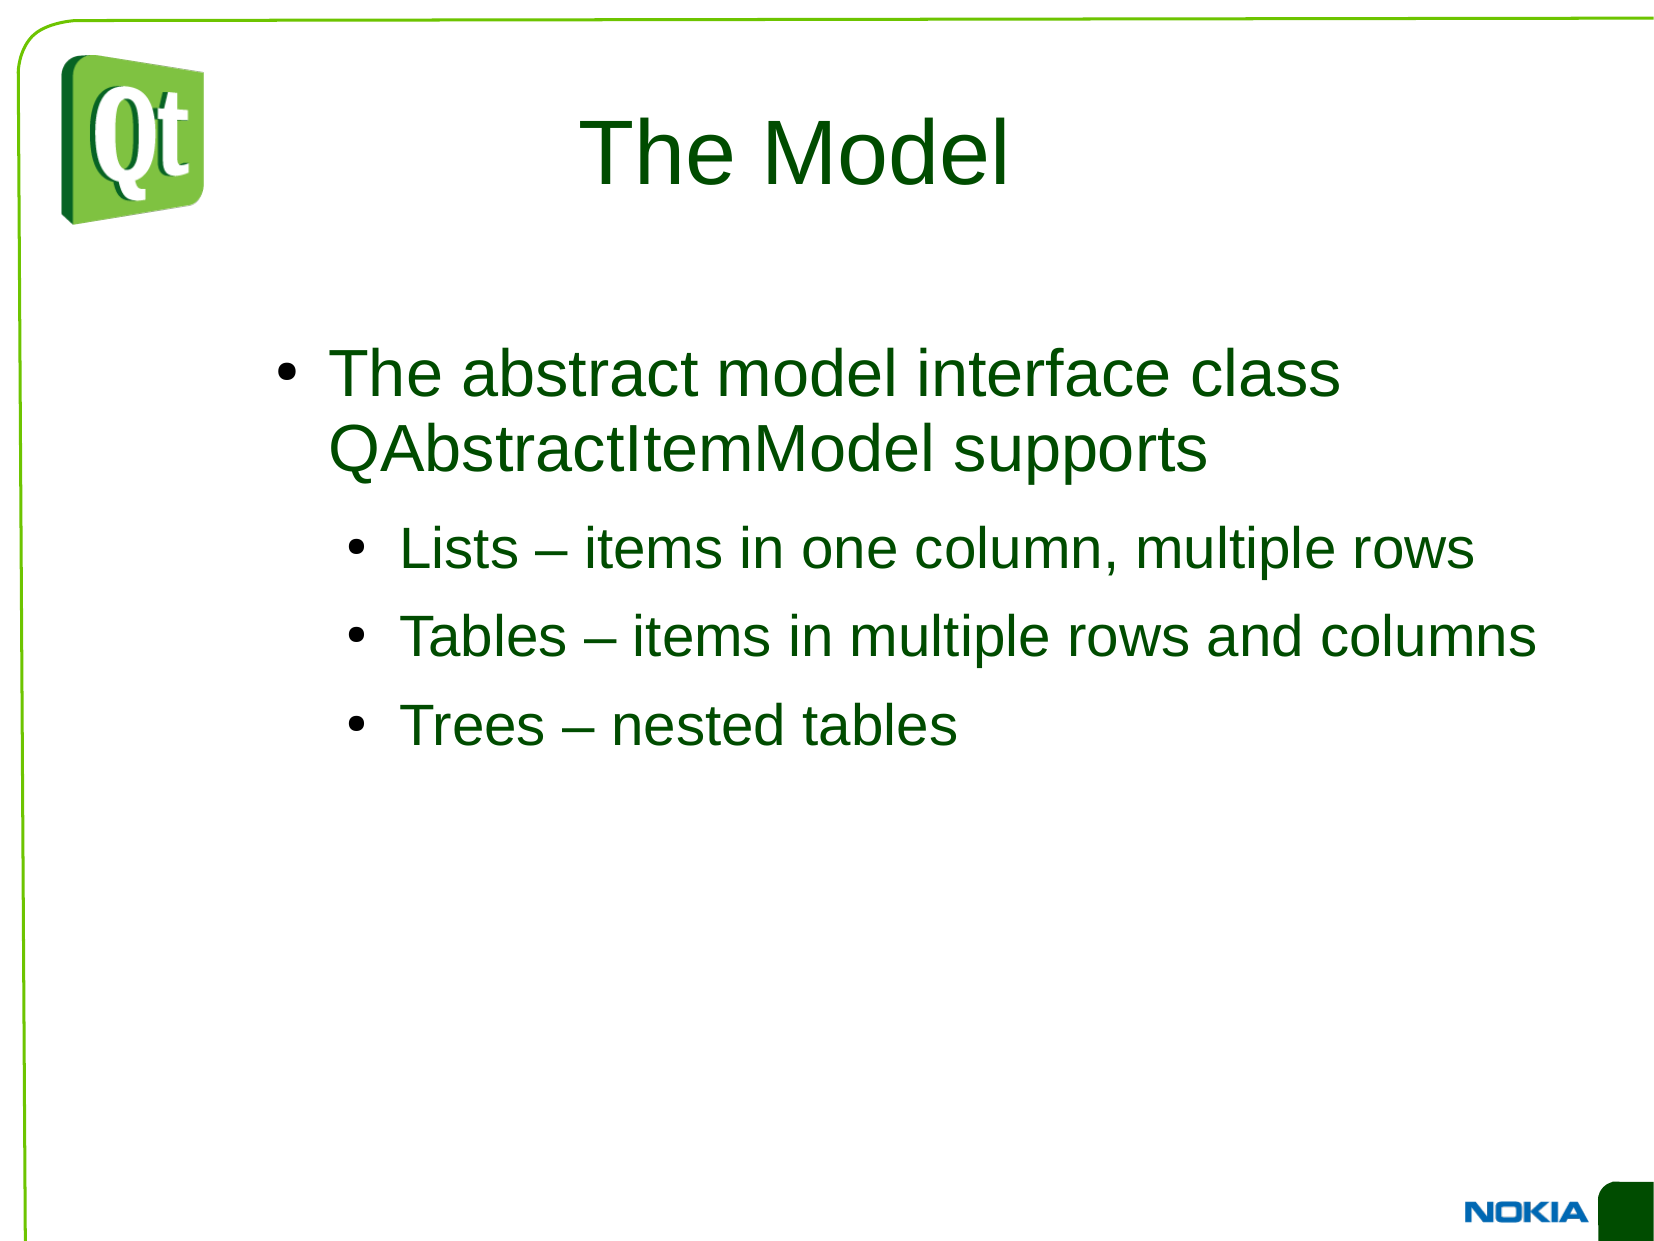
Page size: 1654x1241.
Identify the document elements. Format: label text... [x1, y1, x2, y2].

title The Model [257, 56, 1333, 250]
picture [1465, 1201, 1589, 1223]
picture [61, 55, 204, 225]
list The abstract model interface class QAbstractItemModel supports Lists – items in one column, multiple rows Tables – items in multiple rows and columns Trees – nested tables [257, 336, 1577, 1085]
